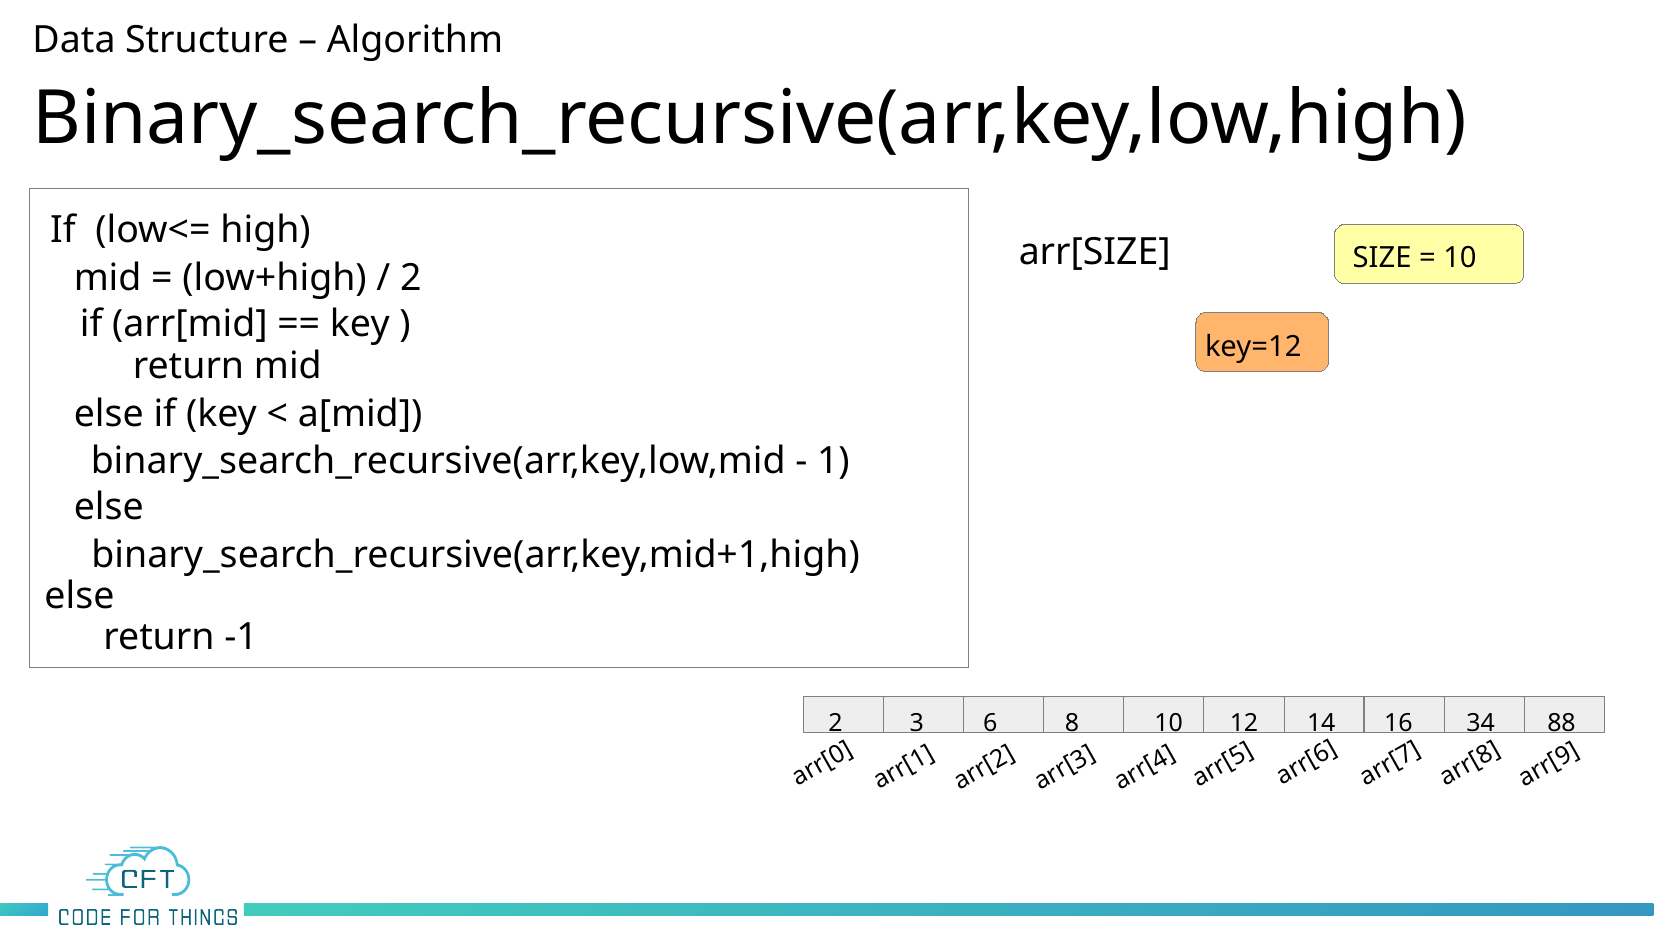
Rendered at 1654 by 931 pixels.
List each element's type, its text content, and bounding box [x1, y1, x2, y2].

text_box else [59, 472, 178, 531]
text_box arr[SIZE] [1003, 217, 1217, 284]
text_box arr[4] [1098, 740, 1203, 811]
text_box arr[0] [767, 733, 880, 807]
text_box if (arr[mid] == key ) [64, 289, 491, 348]
text_box [1334, 224, 1524, 284]
text_box mid = (low+high) / 2 [59, 242, 497, 302]
text_box [867, 696, 1605, 733]
text_box 6 [968, 697, 1031, 742]
text_box else [29, 561, 148, 620]
text_box arr[8] [1422, 733, 1526, 808]
text_box arr[9] [1494, 704, 1625, 808]
text_box arr[7] [1341, 746, 1451, 811]
text_box 88 [1532, 697, 1595, 749]
text_box If (low<= high) [35, 194, 367, 254]
text_box 14 [1292, 697, 1354, 749]
text_box 2 [813, 696, 867, 741]
text_box arr[5] [1175, 733, 1291, 805]
text_box [29, 579, 969, 668]
text_box return mid [118, 330, 367, 390]
text_box 12 [1215, 697, 1277, 742]
text_box key=12 [1190, 318, 1335, 402]
text_box arr[6] [1255, 733, 1385, 811]
text_box 8 [1049, 697, 1112, 742]
text_box 3 [894, 697, 948, 742]
text_box arr[3] [1010, 739, 1127, 816]
text_box else if (key < a[mid]) [59, 378, 556, 438]
text_box 16 [1369, 697, 1443, 749]
text_box 10 [1139, 697, 1204, 742]
text_box 34 [1451, 697, 1514, 749]
text_box binary_search_recursive(arr,key,low,mid - 1) [76, 425, 945, 485]
text_box arr[2] [929, 737, 1039, 812]
text_box [803, 696, 813, 733]
text_box [1196, 312, 1328, 318]
text_box return -1 [88, 602, 290, 661]
text_box arr[1] [849, 733, 958, 811]
text_box [29, 188, 969, 561]
title Data Structure – Algorithm Binary_search_recursive(arr,key,low,high) [32, 0, 1654, 199]
text_box binary_search_recursive(arr,key,mid+1,high) [76, 519, 975, 579]
picture [59, 846, 237, 925]
text_box SIZE = 10 [1338, 228, 1518, 278]
